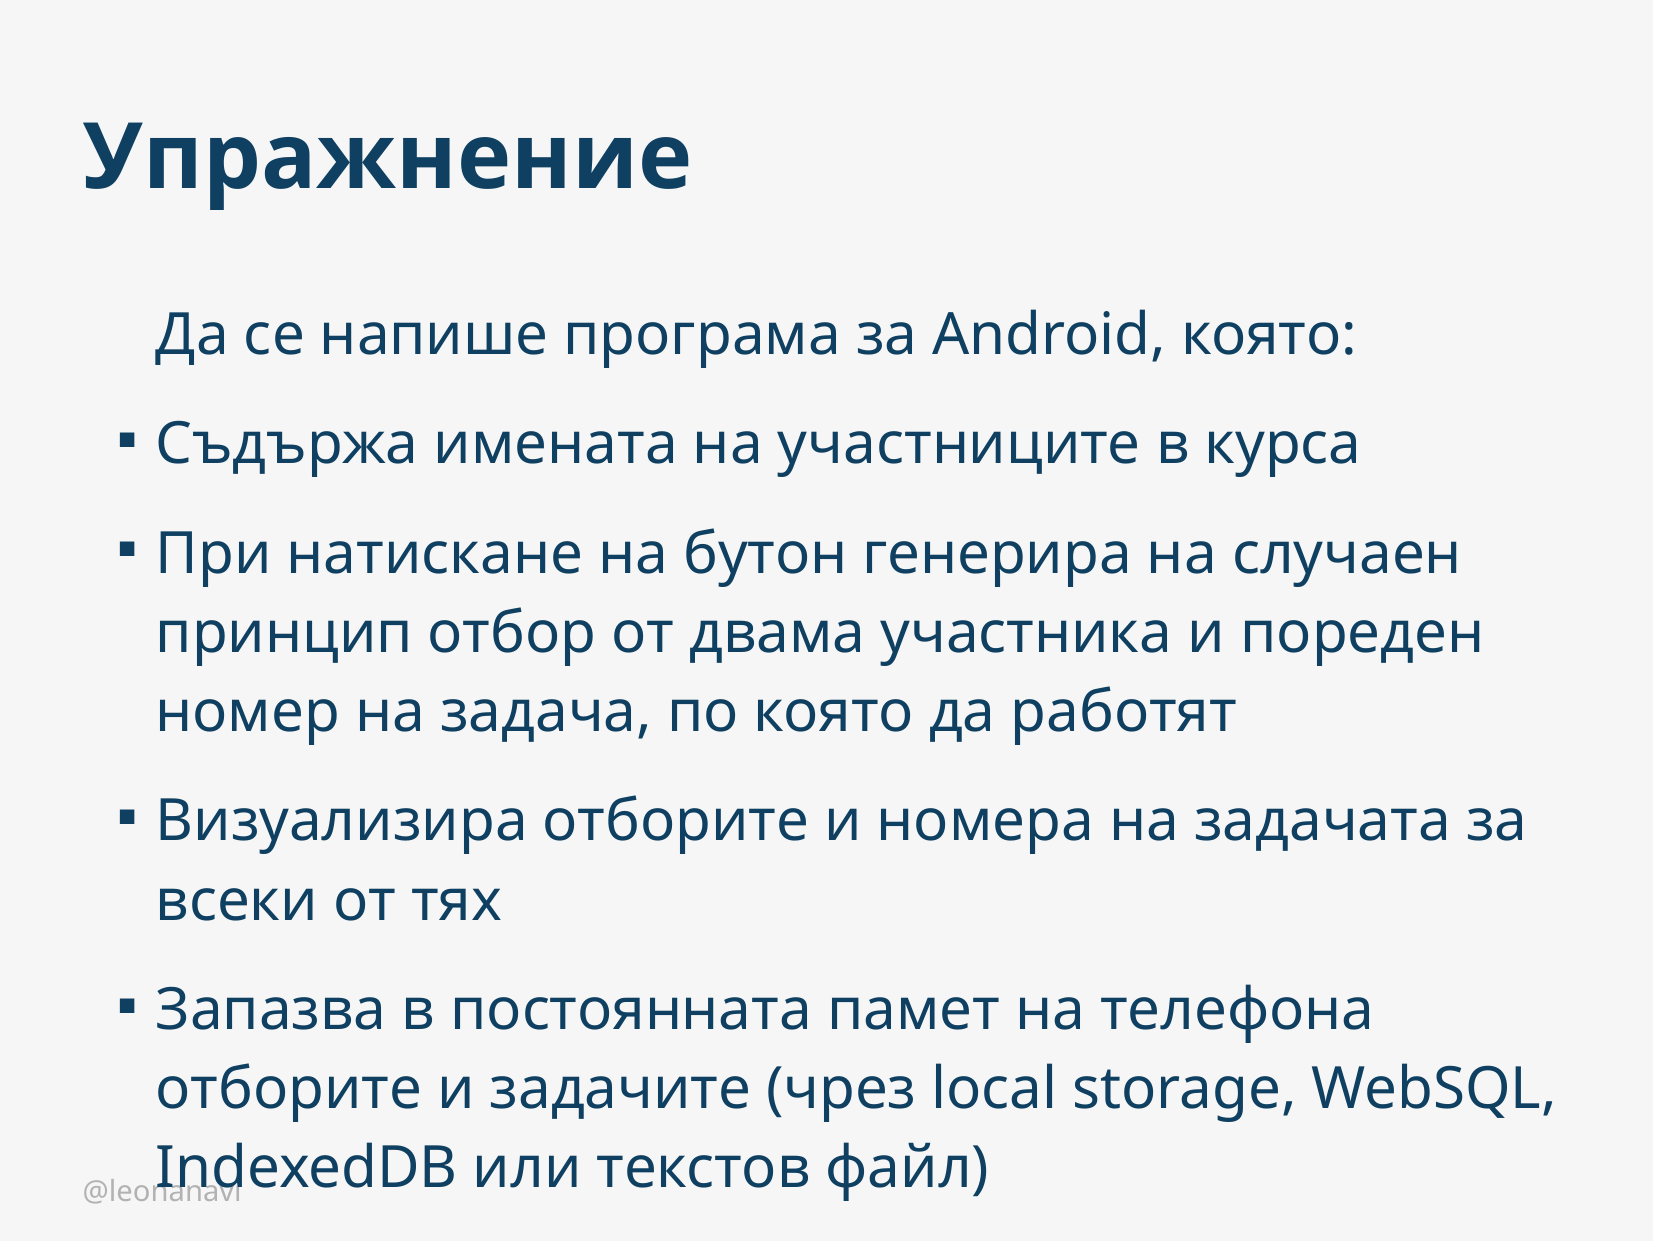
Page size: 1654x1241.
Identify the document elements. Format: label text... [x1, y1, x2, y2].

text_box Да се напише програма за Android, която: Съдържа имената на участниците в курса При натискане на бутон генерира на случаен принцип отбор от двама участника и пореден номер на задача, по която да работят Визуализира отборите и номера на задачата за всеки от тях Запазва в постоянната памет на телефона отборите и задачите (чрез local storage, WebSQL, IndexedDB или текстов файл) [105, 285, 1653, 1175]
title Упражнение [82, 49, 1571, 257]
